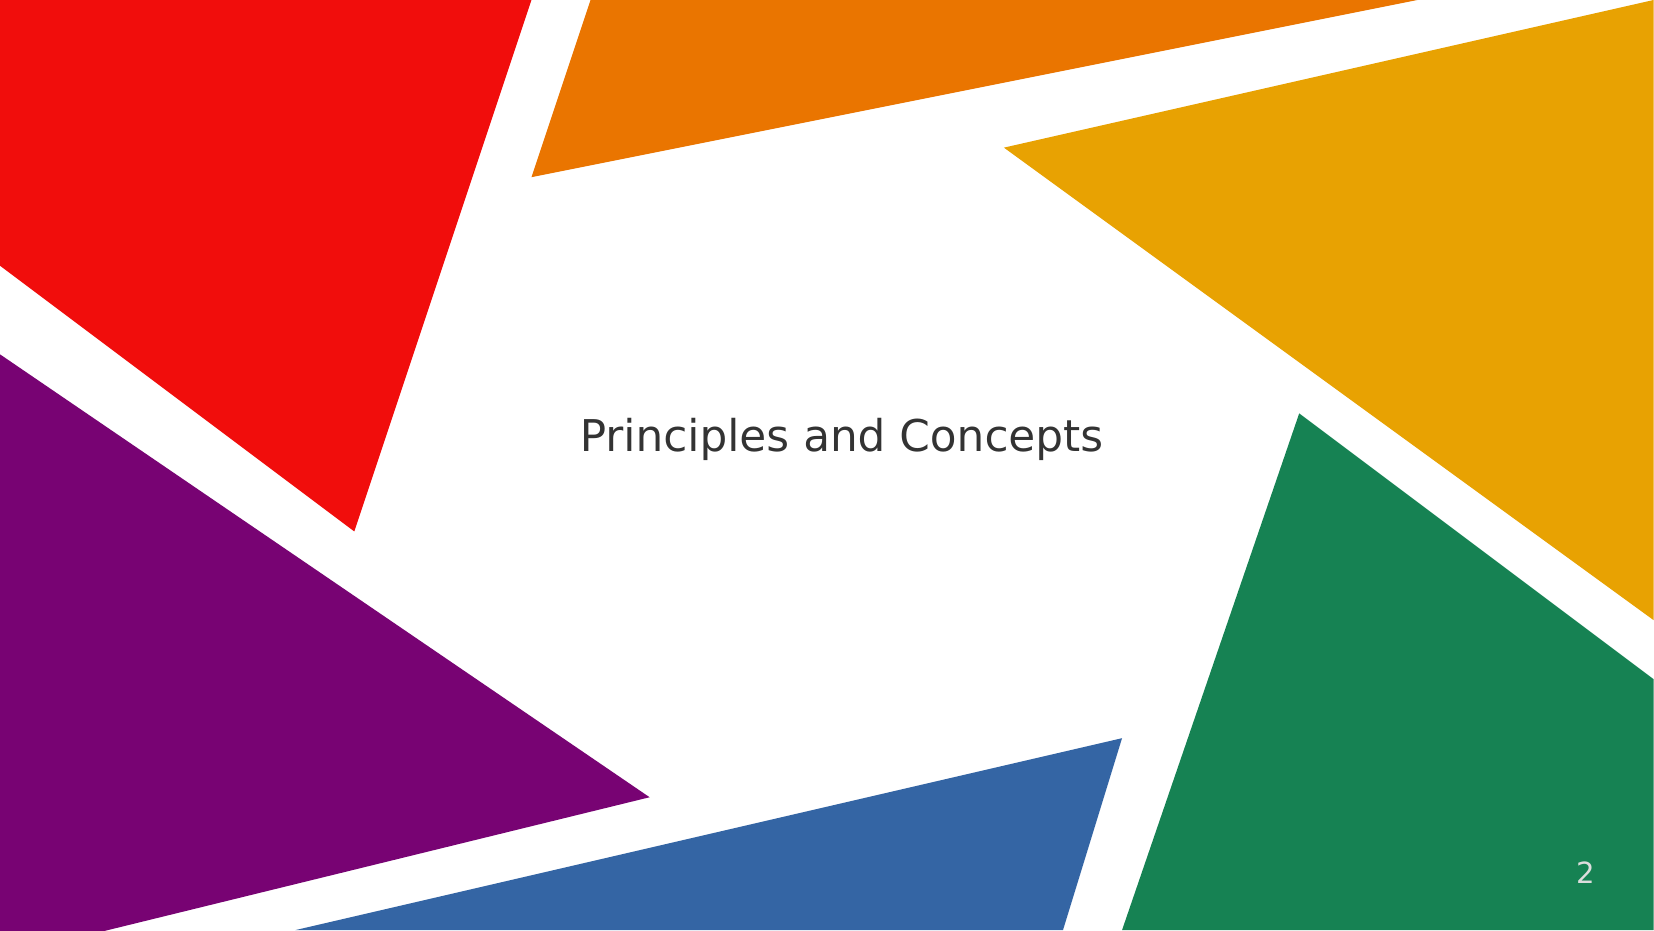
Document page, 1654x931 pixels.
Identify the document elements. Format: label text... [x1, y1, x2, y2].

title Principles and Concepts [487, 347, 1197, 526]
